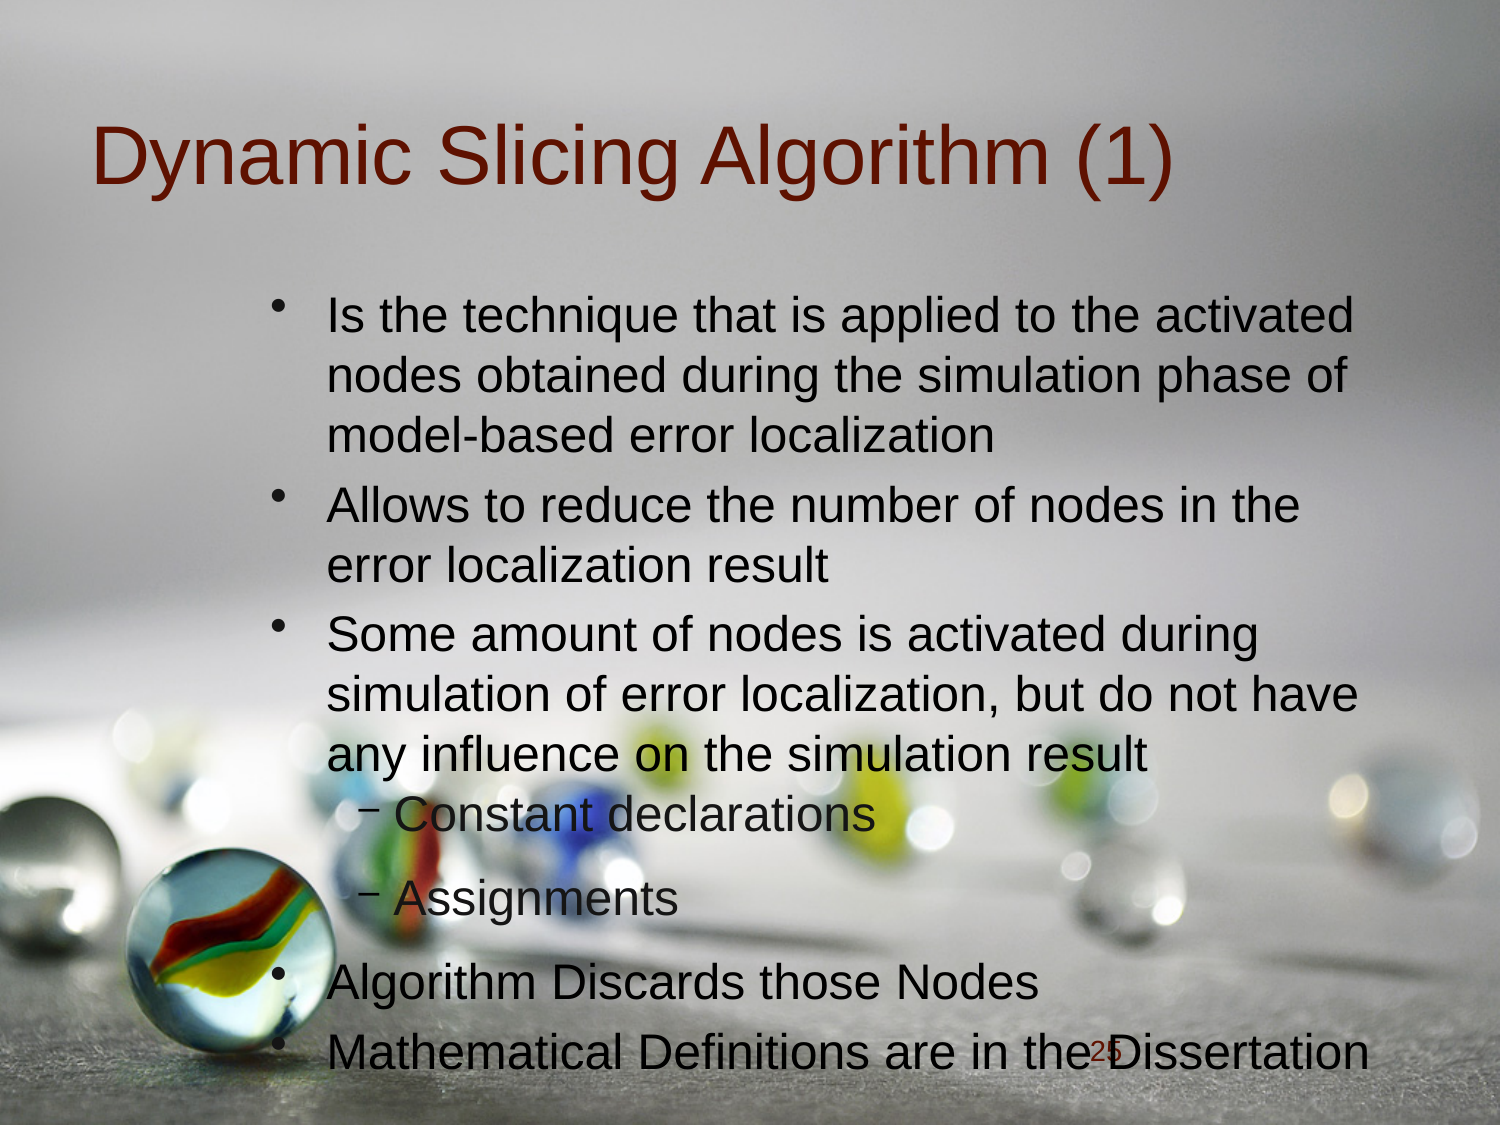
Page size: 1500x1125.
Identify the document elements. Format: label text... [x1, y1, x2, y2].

picture [0, 0, 1500, 1125]
title Dynamic Slicing Algorithm (1) [75, 57, 1425, 245]
list Is the technique that is applied to the activated nodes obtained during the simulation phase of model-based error localization Allows to reduce the number of nodes in the error localization result Some amount of nodes is activated during simulation of error localization, but do not have any influence on the simulation result Constant declarations Assignments Algorithm Discards those Nodes Mathematical Definitions are in the Dissertation [255, 274, 1425, 1017]
